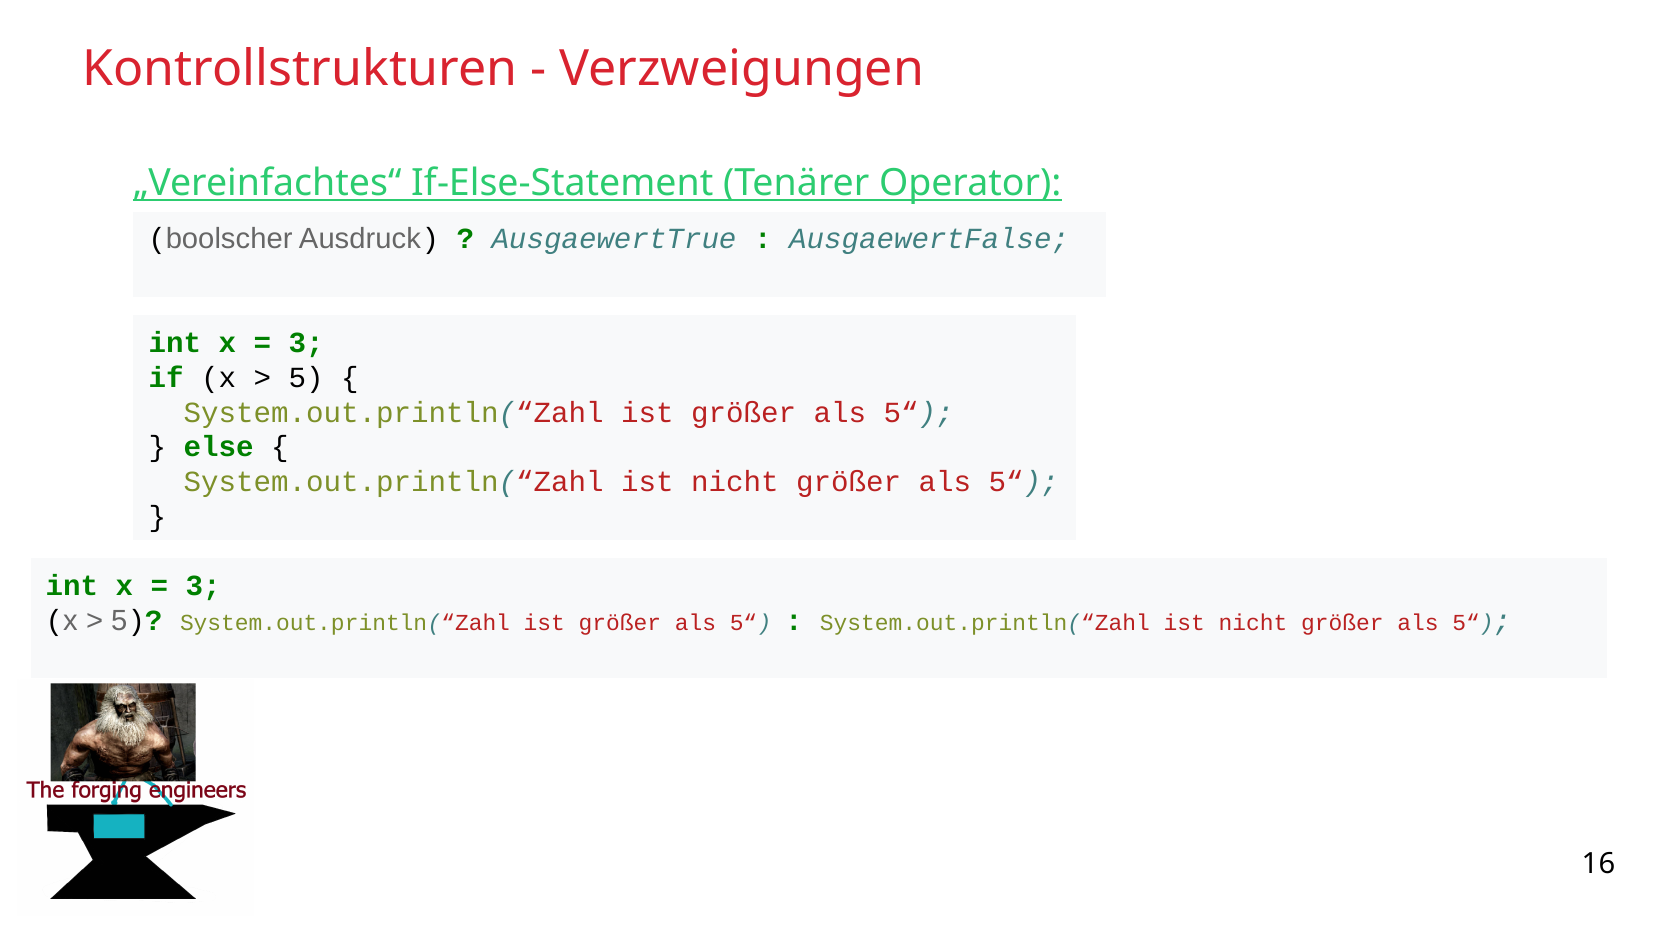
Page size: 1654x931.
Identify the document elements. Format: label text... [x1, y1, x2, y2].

text_box int x = 3; (x > 5)? System.out.println(“Zahl ist größer als 5“) : System.out.println(“Zahl ist nicht größer als 5“); [31, 558, 1607, 678]
title Kontrollstrukturen - Verzweigungen [82, 37, 1571, 95]
text_box „Vereinfachtes“ If-Else-Statement (Tenärer Operator): [118, 148, 1041, 208]
picture [17, 679, 254, 916]
text_box int x = 3; if (x > 5) { System.out.println(“Zahl ist größer als 5“); } else { System.out.println(“Zahl ist nicht größer als 5“); } [133, 315, 1076, 540]
text_box (boolscher Ausdruck) ? AusgaewertTrue : AusgaewertFalse; [133, 212, 1106, 297]
